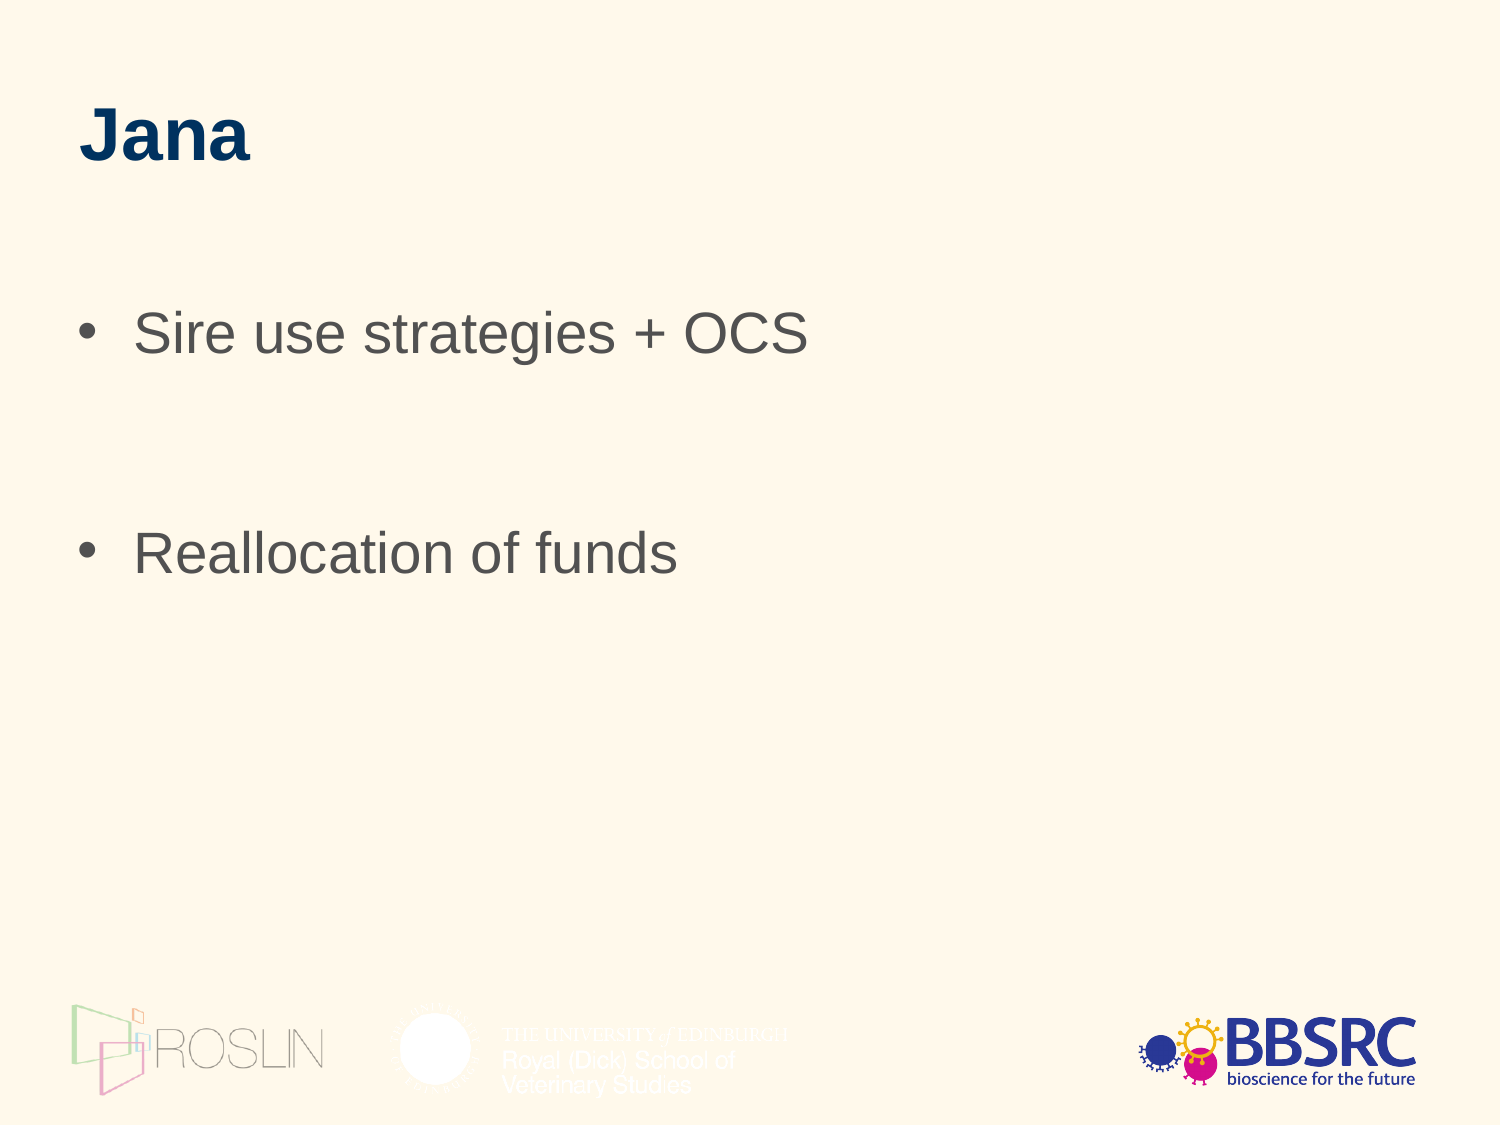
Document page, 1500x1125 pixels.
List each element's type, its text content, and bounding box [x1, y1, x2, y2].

text_box Jana [64, 78, 1425, 185]
picture [64, 975, 336, 1118]
text_box Sire use strategies + OCS Reallocation of funds [62, 287, 1425, 975]
picture [1137, 1014, 1416, 1092]
